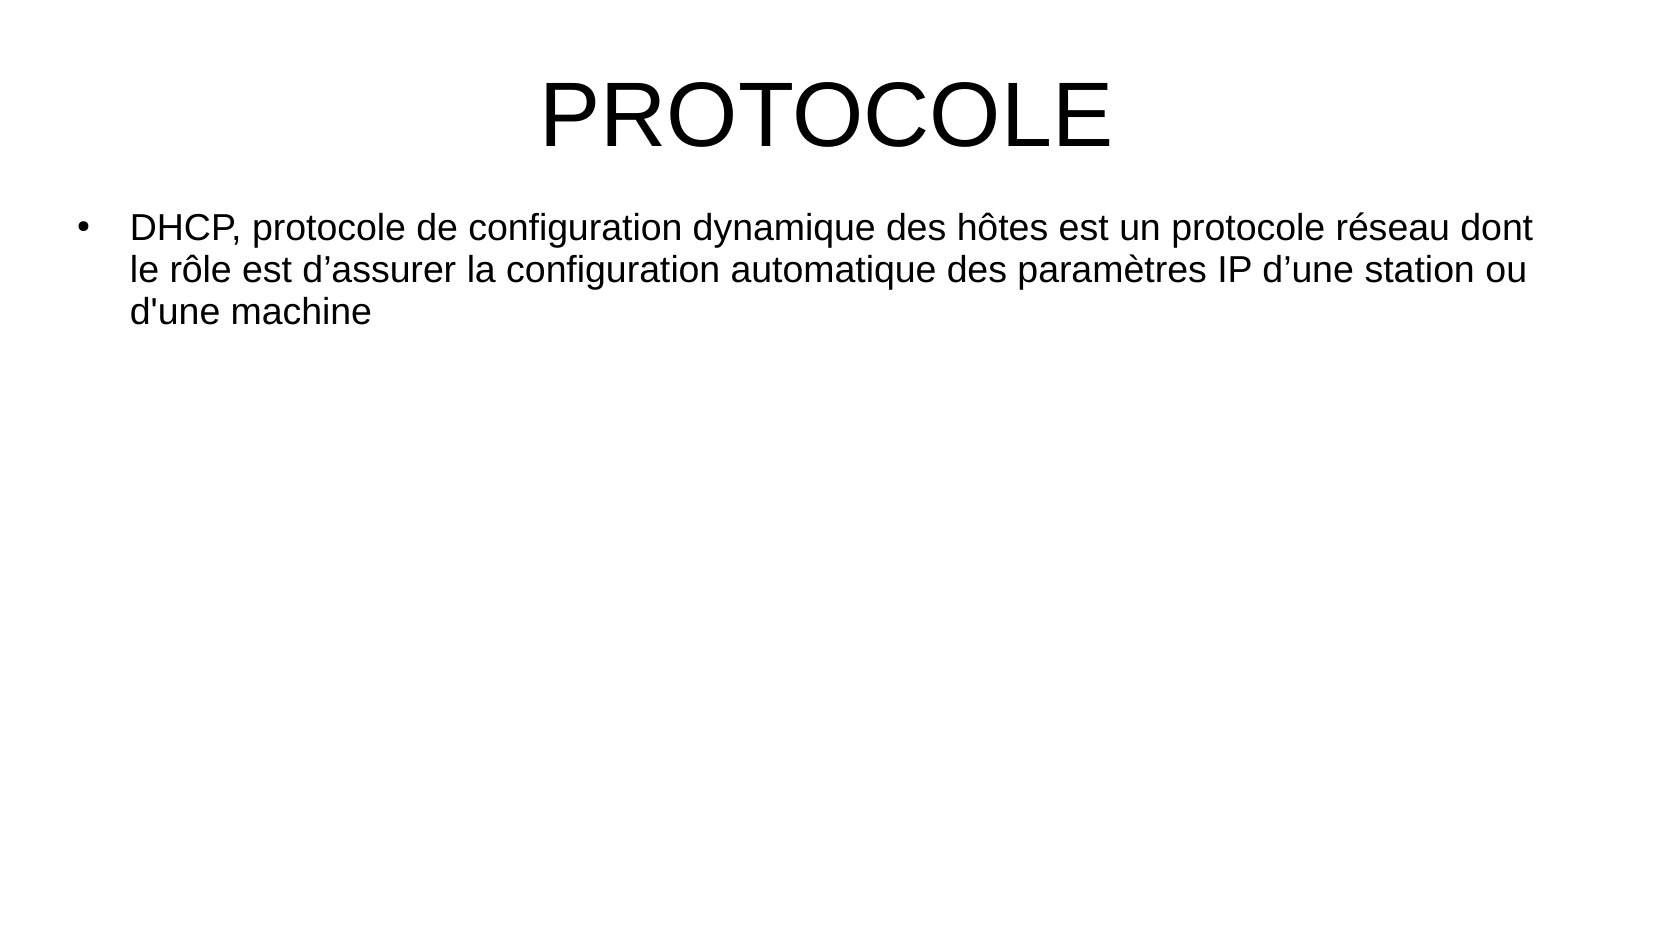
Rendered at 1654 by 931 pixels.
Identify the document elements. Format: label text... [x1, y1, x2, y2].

list DHCP, protocole de configuration dynamique des hôtes est un protocole réseau dont le rôle est d’assurer la configuration automatique des paramètres IP d’une station ou d'une machine [59, 206, 1548, 747]
title PROTOCOLE [82, 37, 1571, 193]
